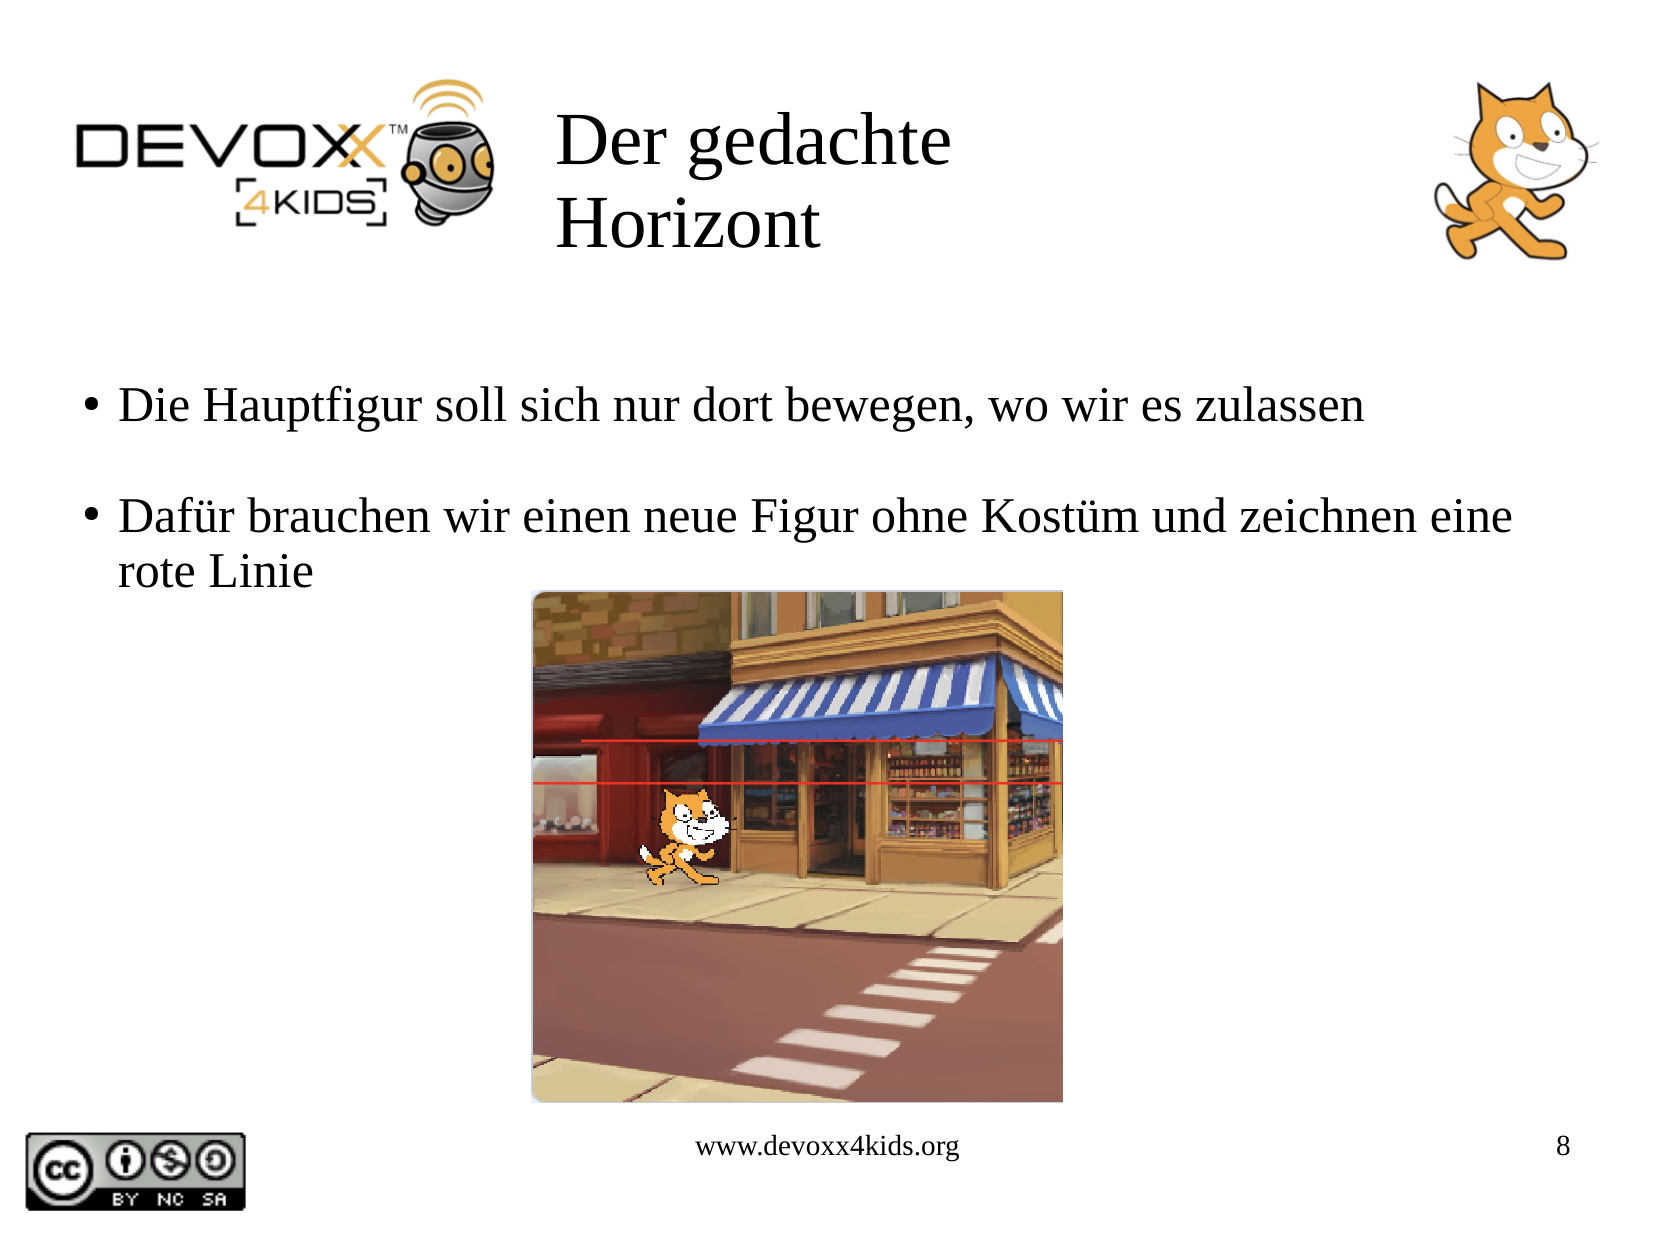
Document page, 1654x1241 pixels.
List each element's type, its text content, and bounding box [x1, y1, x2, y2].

picture [35, 58, 511, 255]
picture [531, 590, 1063, 1103]
picture [14, 1121, 249, 1212]
title Der gedachte Horizont [555, 78, 1347, 284]
picture [1431, 54, 1607, 272]
subtitle Die Hauptfigur soll sich nur dort bewegen, wo wir es zulassen Dafür brauchen wir einen neue Figur ohne Kostüm und zeichnen eine rote Linie [82, 290, 1571, 686]
